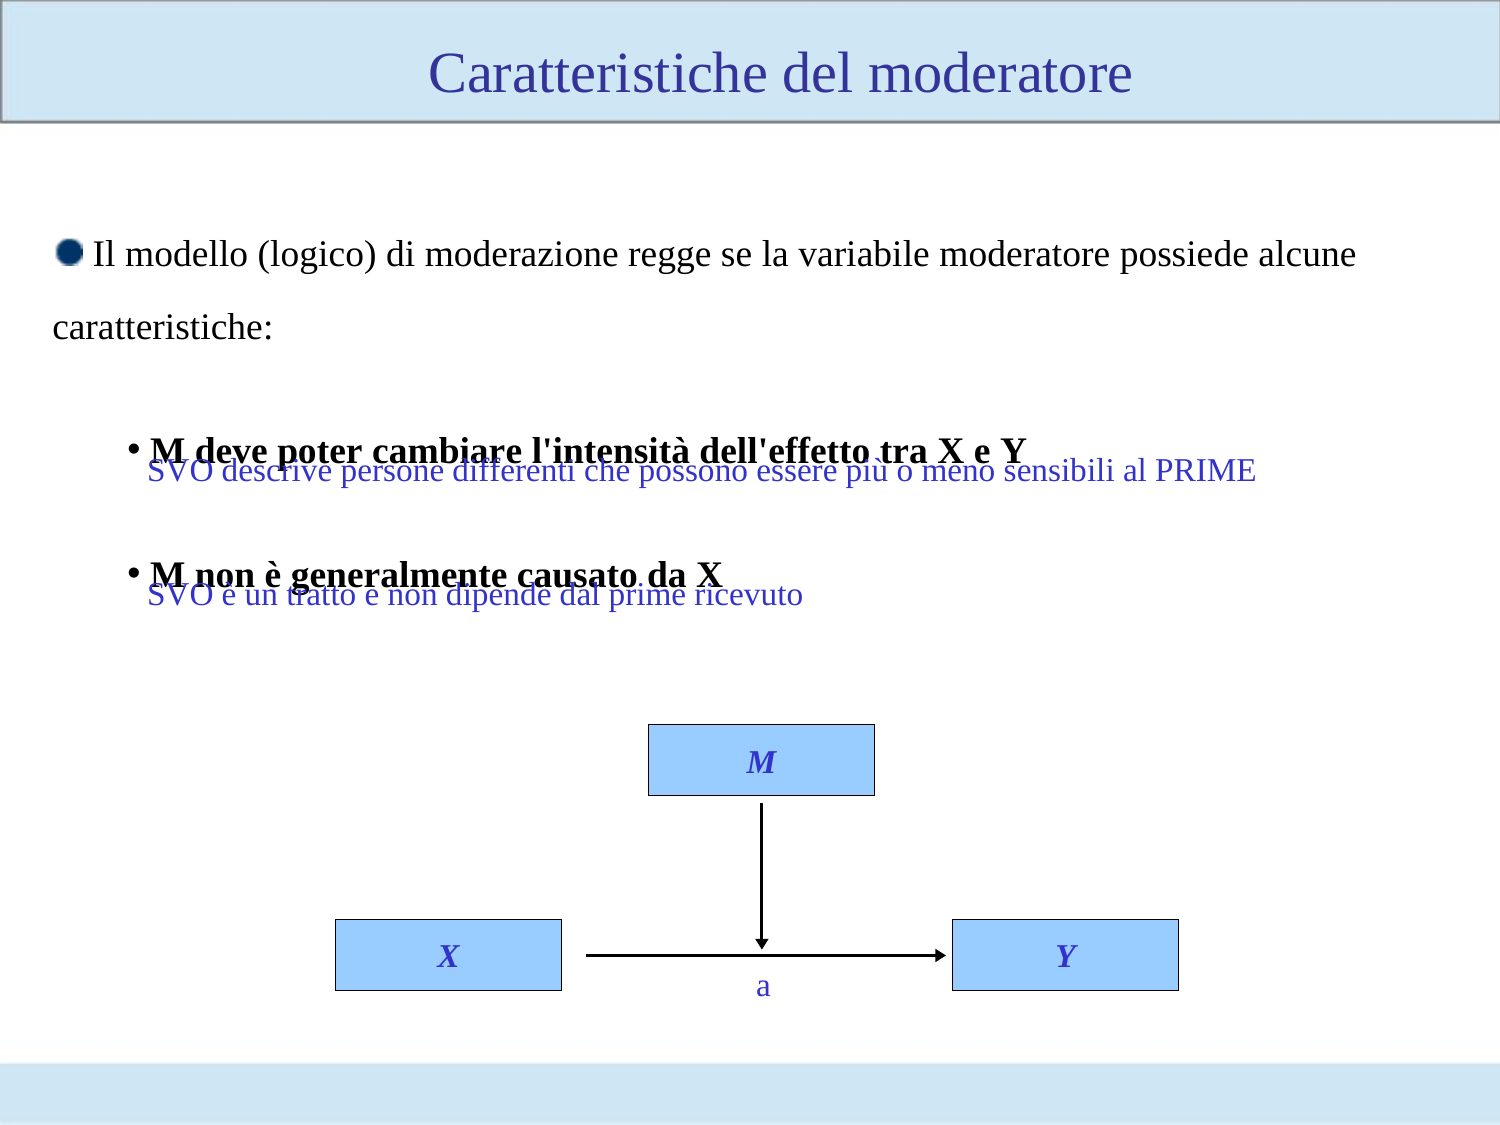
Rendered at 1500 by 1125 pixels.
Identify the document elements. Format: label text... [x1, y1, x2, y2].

picture [0, 0, 1500, 1125]
text_box a [666, 956, 860, 1063]
text_box Il modello (logico) di moderazione regge se la variabile moderatore possiede alcune caratteristiche: M deve poter cambiare l'intensità dell'effetto tra X e Y M non è generalmente causato da X [37, 187, 1463, 603]
text_box SVO è un tratto e non dipende dal prime ricevuto [132, 564, 820, 620]
text_box X [335, 919, 562, 991]
text_box M [648, 724, 875, 796]
text_box SVO descrive persone differenti che possono essere più o meno sensibili al PRIME [132, 440, 1274, 496]
title Caratteristiche del moderatore [249, 21, 1313, 117]
text_box Y [952, 919, 1179, 991]
